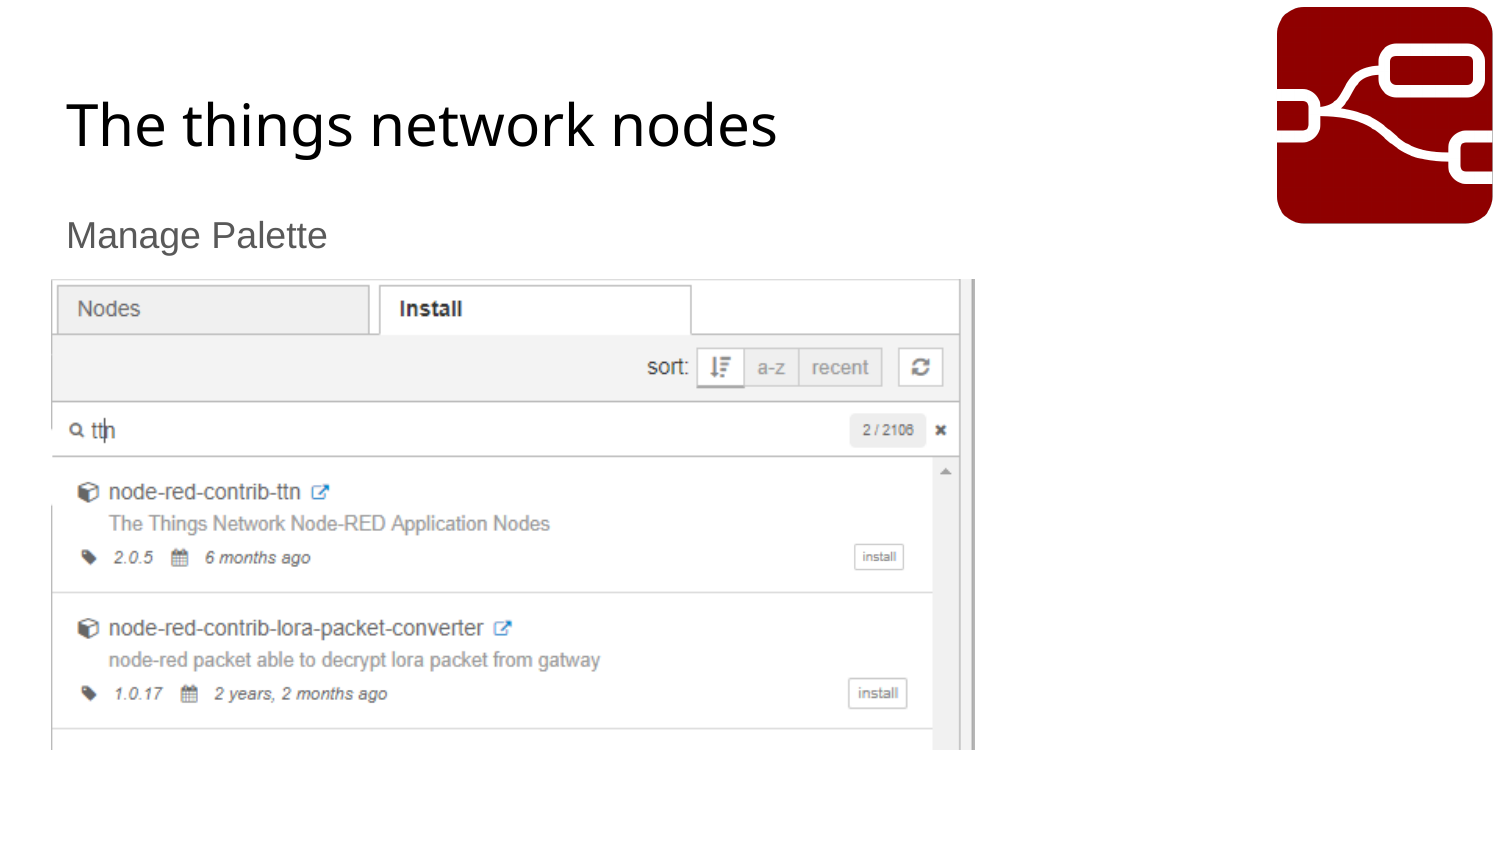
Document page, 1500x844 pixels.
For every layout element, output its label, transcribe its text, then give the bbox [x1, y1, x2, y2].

picture [1269, 0, 1500, 231]
title The things network nodes [51, 72, 1238, 167]
list Manage Palette [51, 189, 1449, 750]
picture [51, 279, 975, 750]
